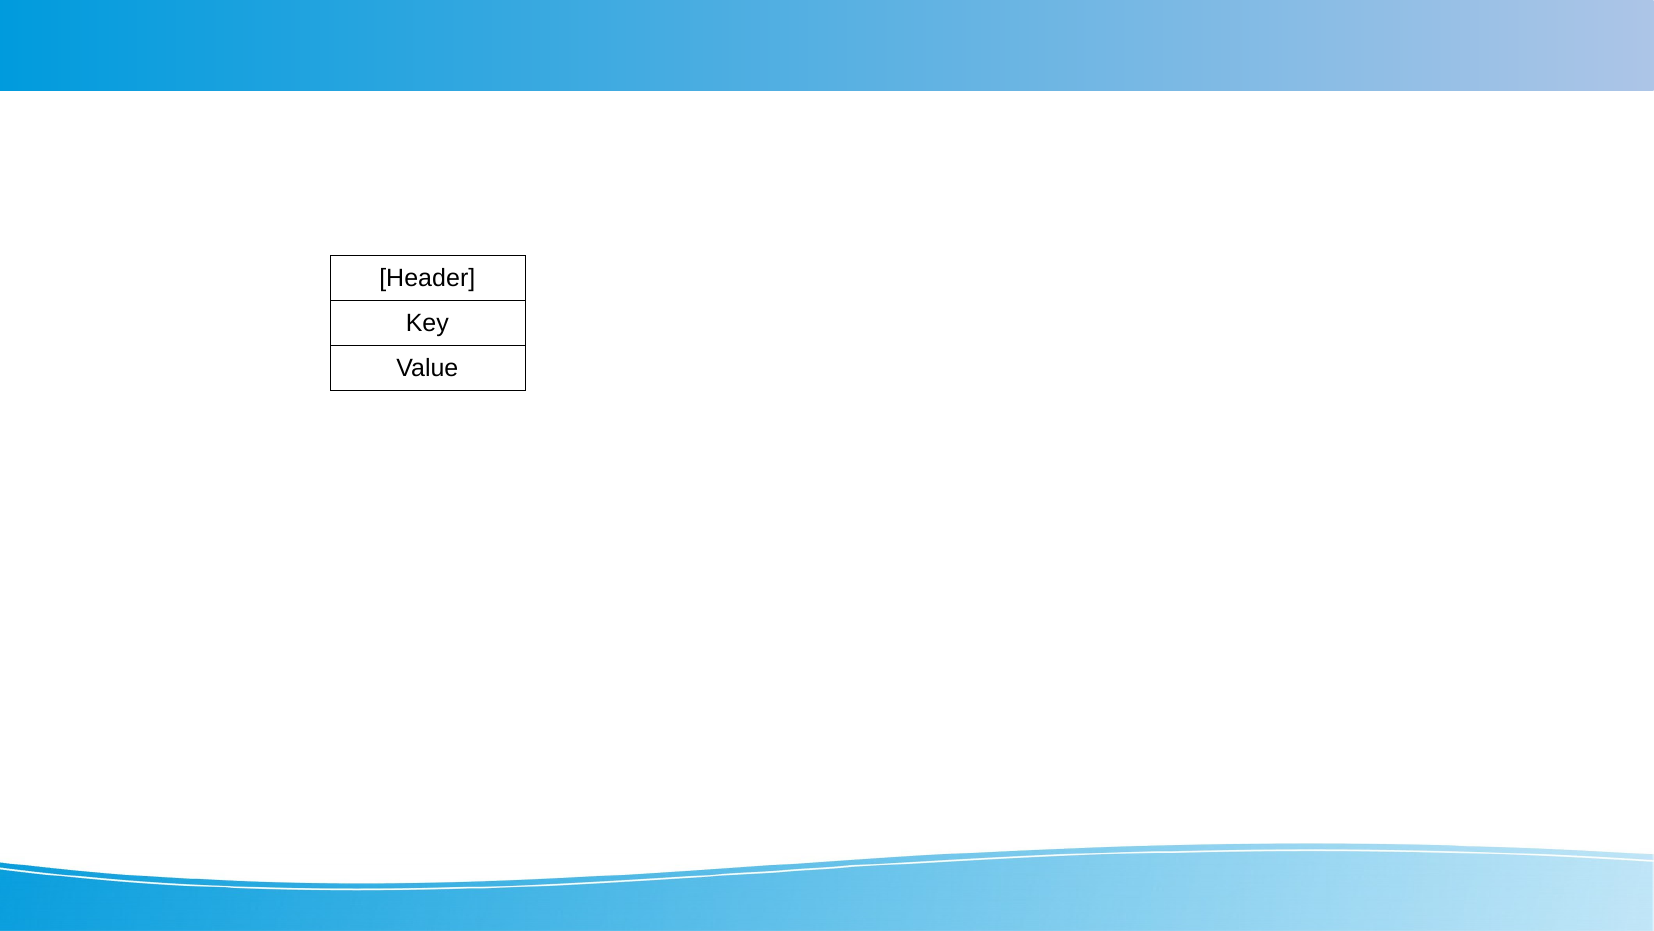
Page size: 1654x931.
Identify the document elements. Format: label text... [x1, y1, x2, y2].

text_box Value [330, 345, 526, 391]
text_box Key [330, 300, 526, 345]
text_box [Header] [330, 255, 526, 300]
picture [0, 843, 1654, 931]
